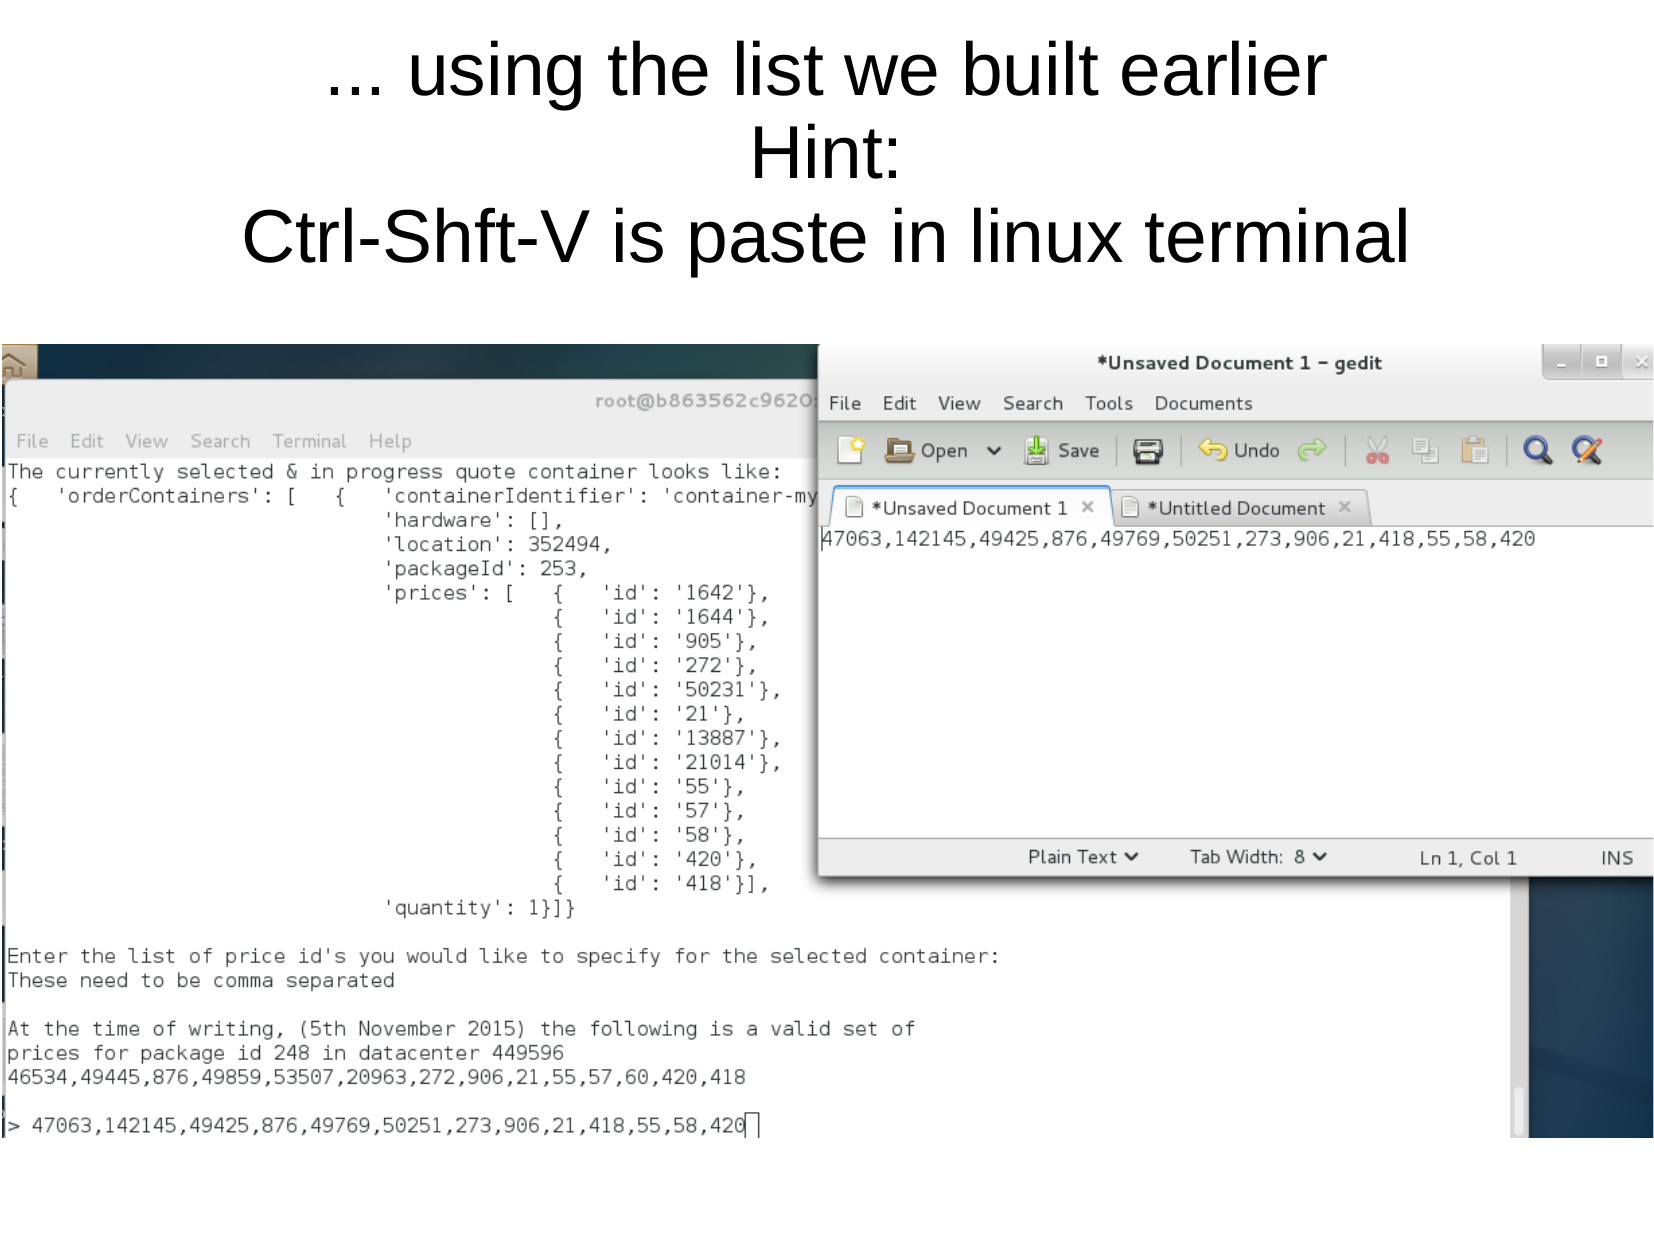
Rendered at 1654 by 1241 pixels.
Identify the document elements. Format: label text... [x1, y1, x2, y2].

title ... using the list we built earlier Hint: Ctrl-Shft-V is paste in linux terminal [82, 26, 1571, 279]
picture [2, 344, 1654, 1139]
